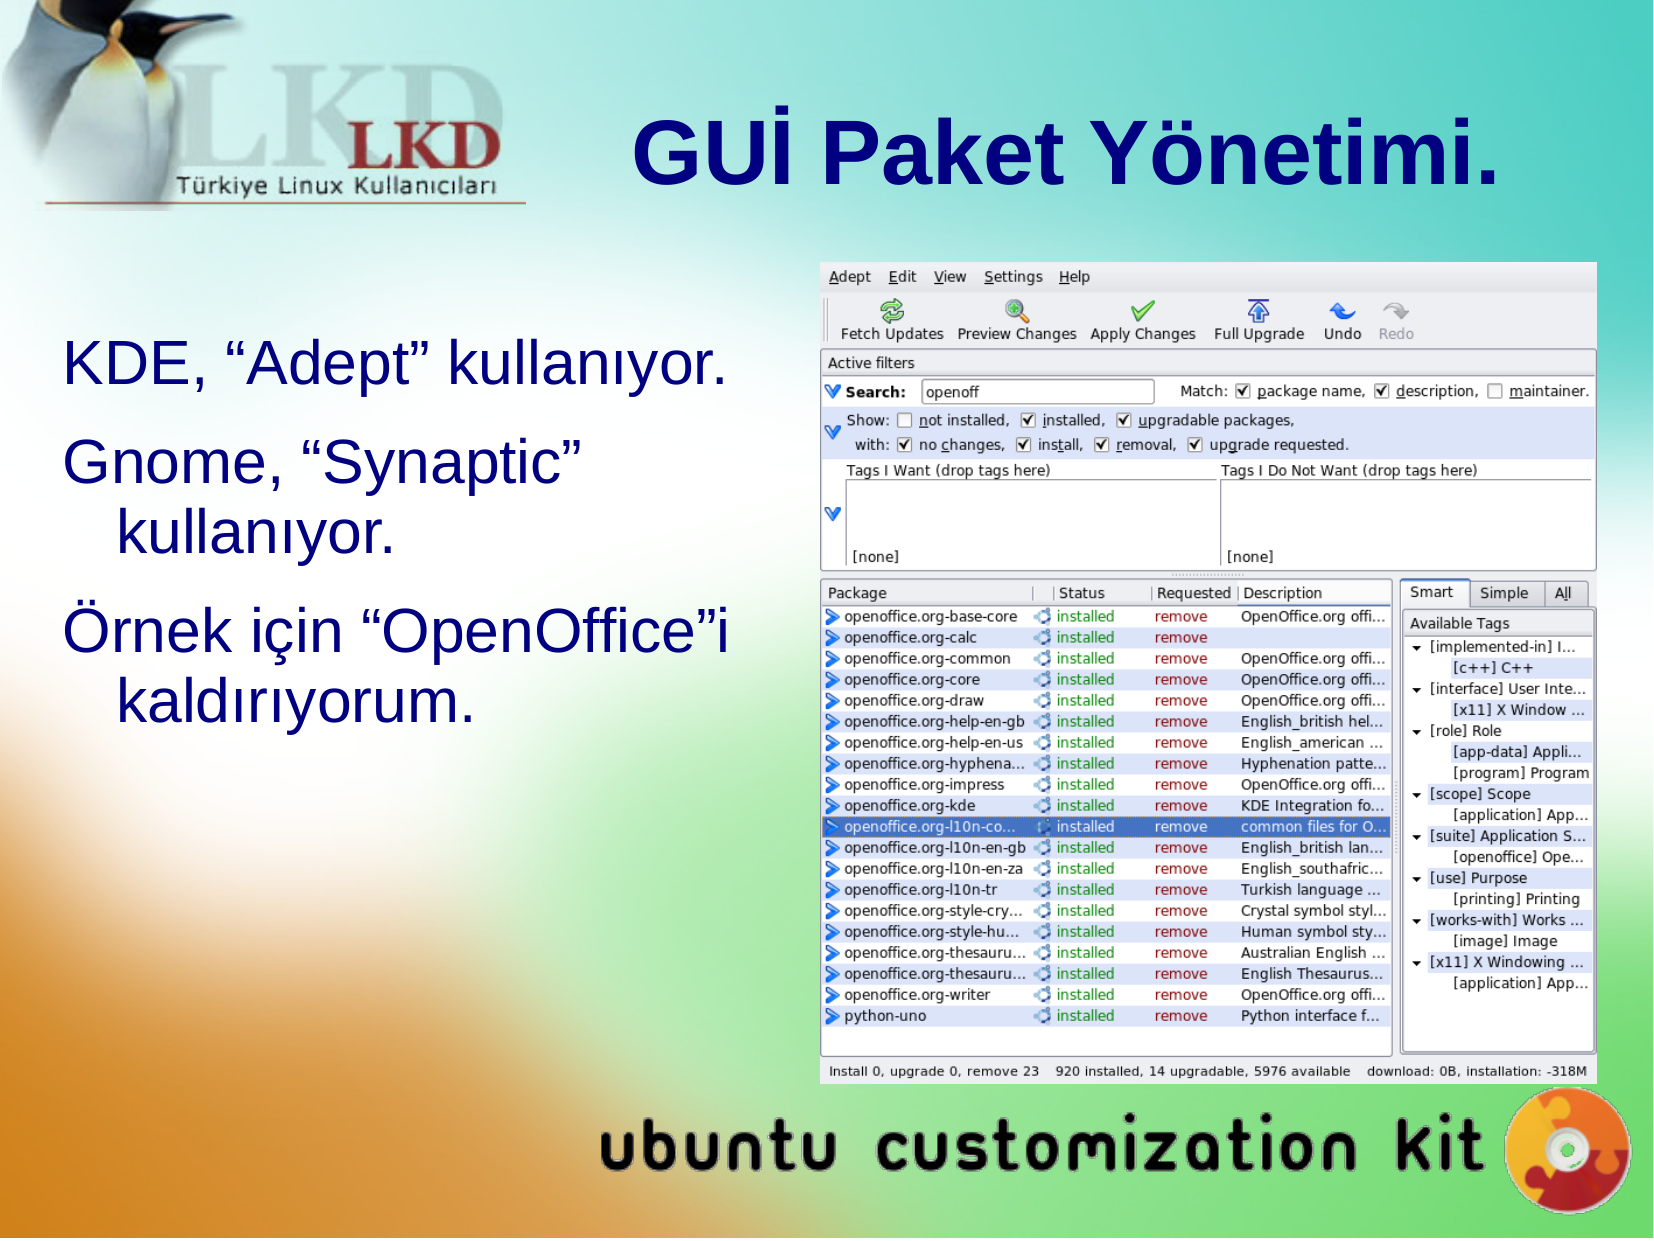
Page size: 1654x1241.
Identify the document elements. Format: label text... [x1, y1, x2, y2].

picture [0, 0, 1654, 1238]
list KDE, “Adept” kullanıyor. Gnome, “Synaptic” kullanıyor. Örnek için “OpenOffice”i kaldırıyorum. [45, 327, 751, 1051]
title GUİ Paket Yönetimi. [562, 56, 1571, 250]
